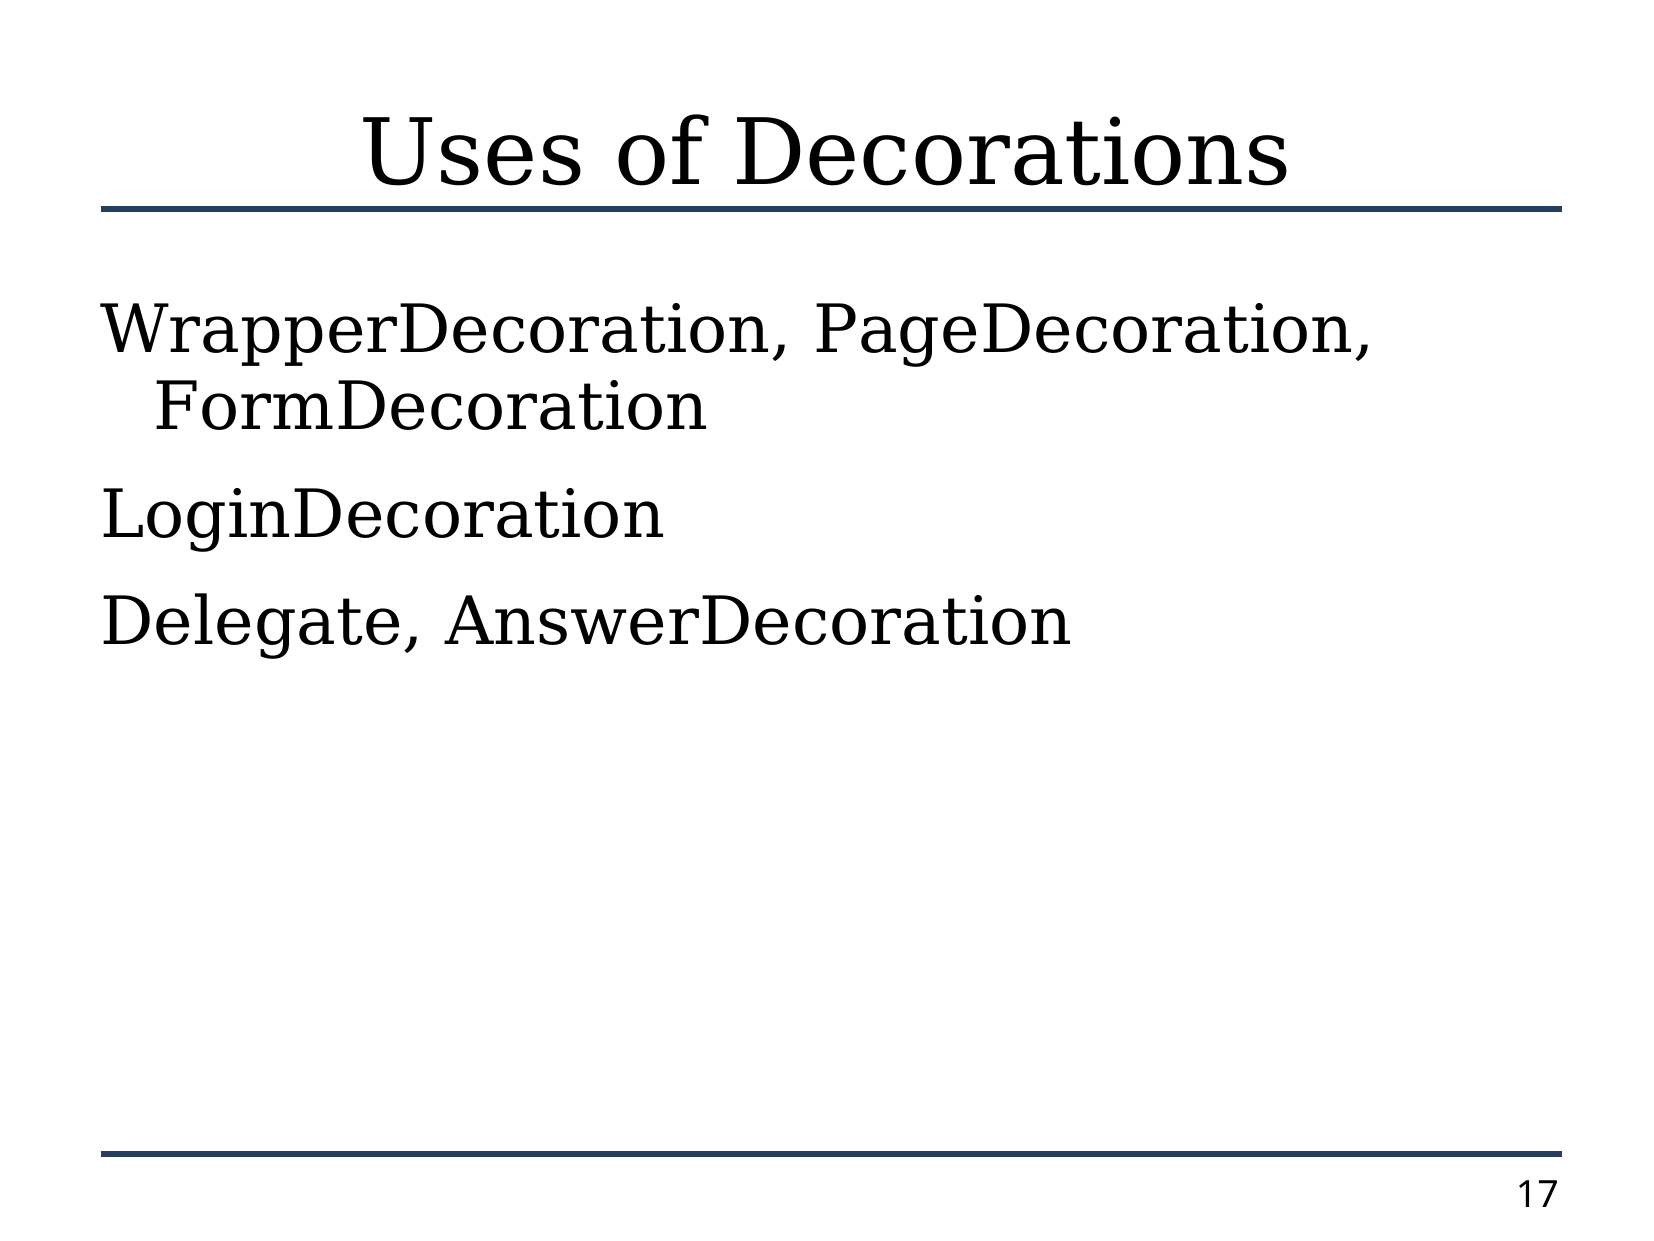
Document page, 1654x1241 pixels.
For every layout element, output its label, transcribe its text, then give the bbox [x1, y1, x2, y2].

list WrapperDecoration, PageDecoration, FormDecoration LoginDecoration Delegate, AnswerDecoration [82, 290, 1571, 1109]
title Uses of Decorations [82, 49, 1571, 257]
